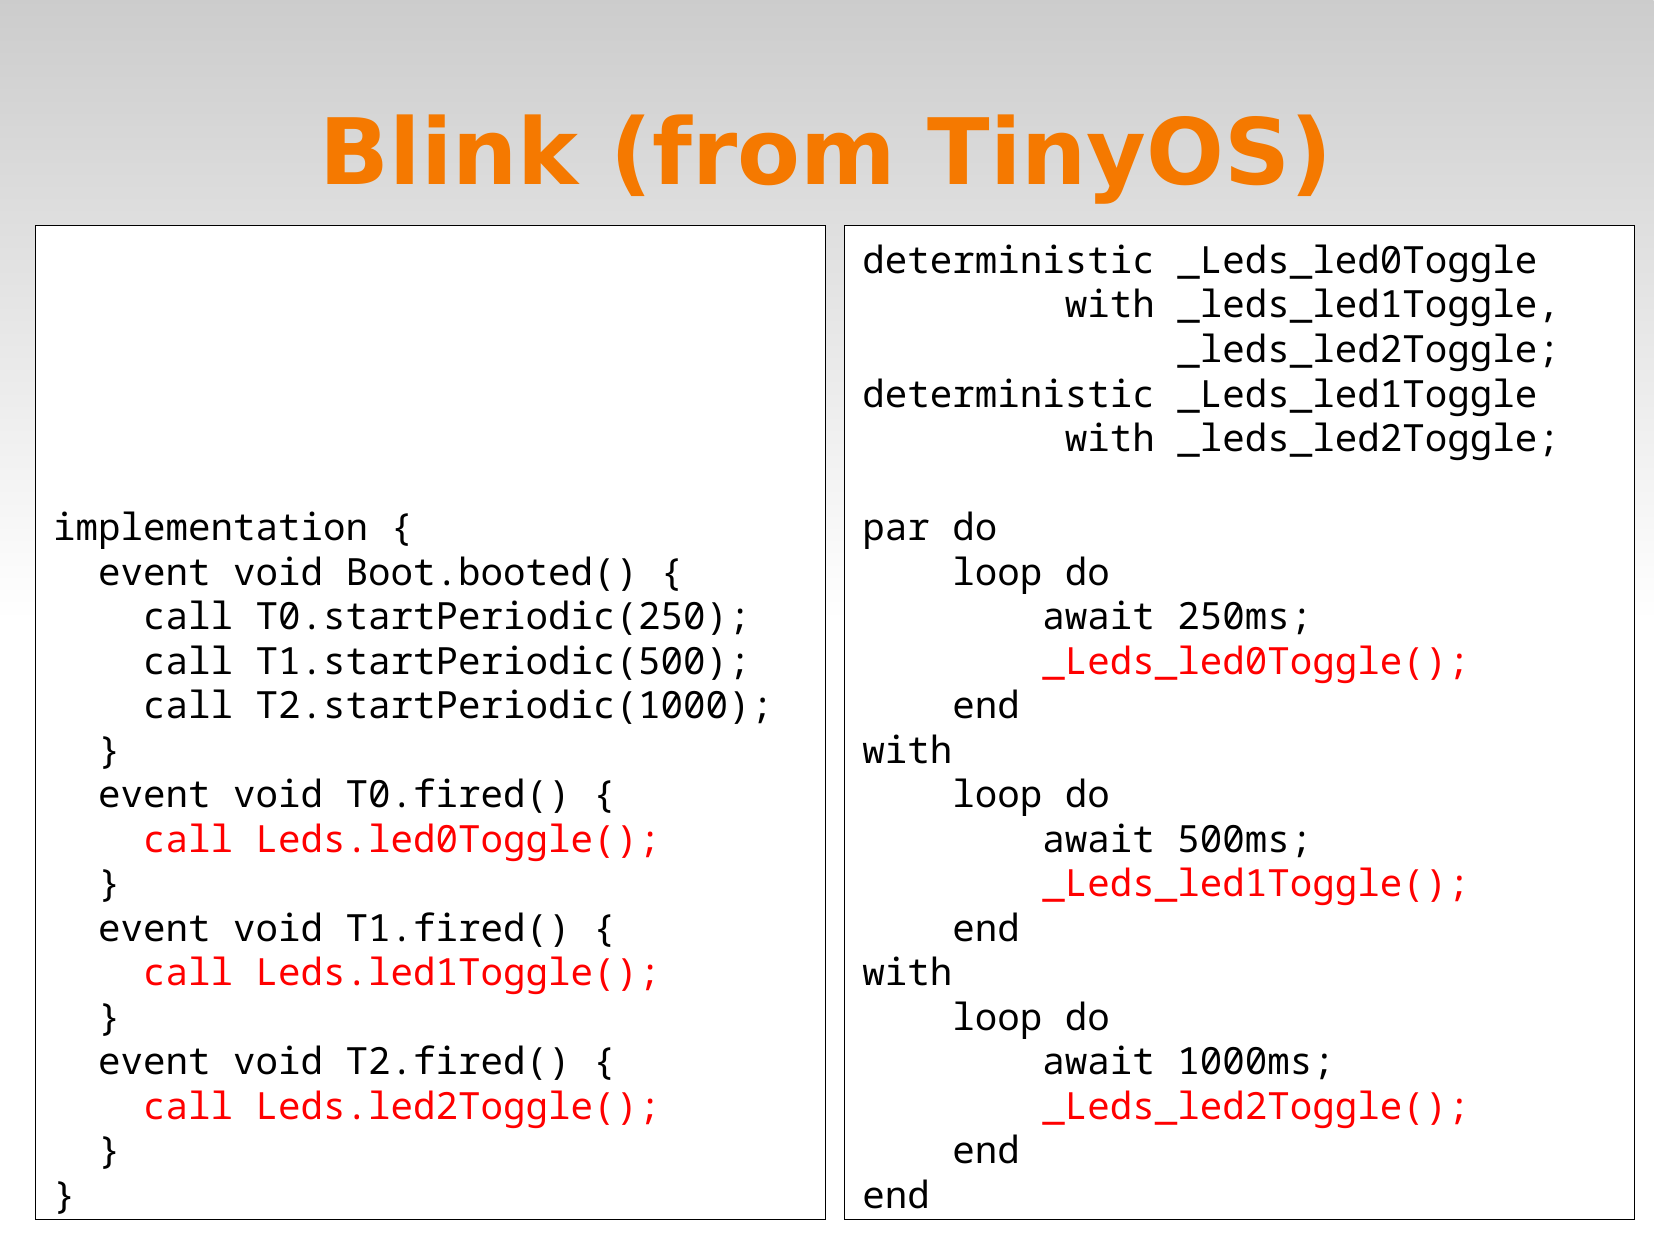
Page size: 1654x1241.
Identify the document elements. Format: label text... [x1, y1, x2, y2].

list implementation { event void Boot.booted() { call T0.startPeriodic(250); call T1.startPeriodic(500); call T2.startPeriodic(1000); } event void T0.fired() { call Leds.led0Toggle(); } event void T1.fired() { call Leds.led1Toggle(); } event void T2.fired() { call Leds.led2Toggle(); } } [35, 225, 826, 1220]
title Blink (from TinyOS) [82, 49, 1571, 257]
list deterministic _Leds_led0Toggle with _leds_led1Toggle, _leds_led2Toggle; deterministic _Leds_led1Toggle with _leds_led2Toggle; par do loop do await 250ms; _Leds_led0Toggle(); end with loop do await 500ms; _Leds_led1Toggle(); end with loop do await 1000ms; _Leds_led2Toggle(); end end [844, 225, 1635, 1220]
